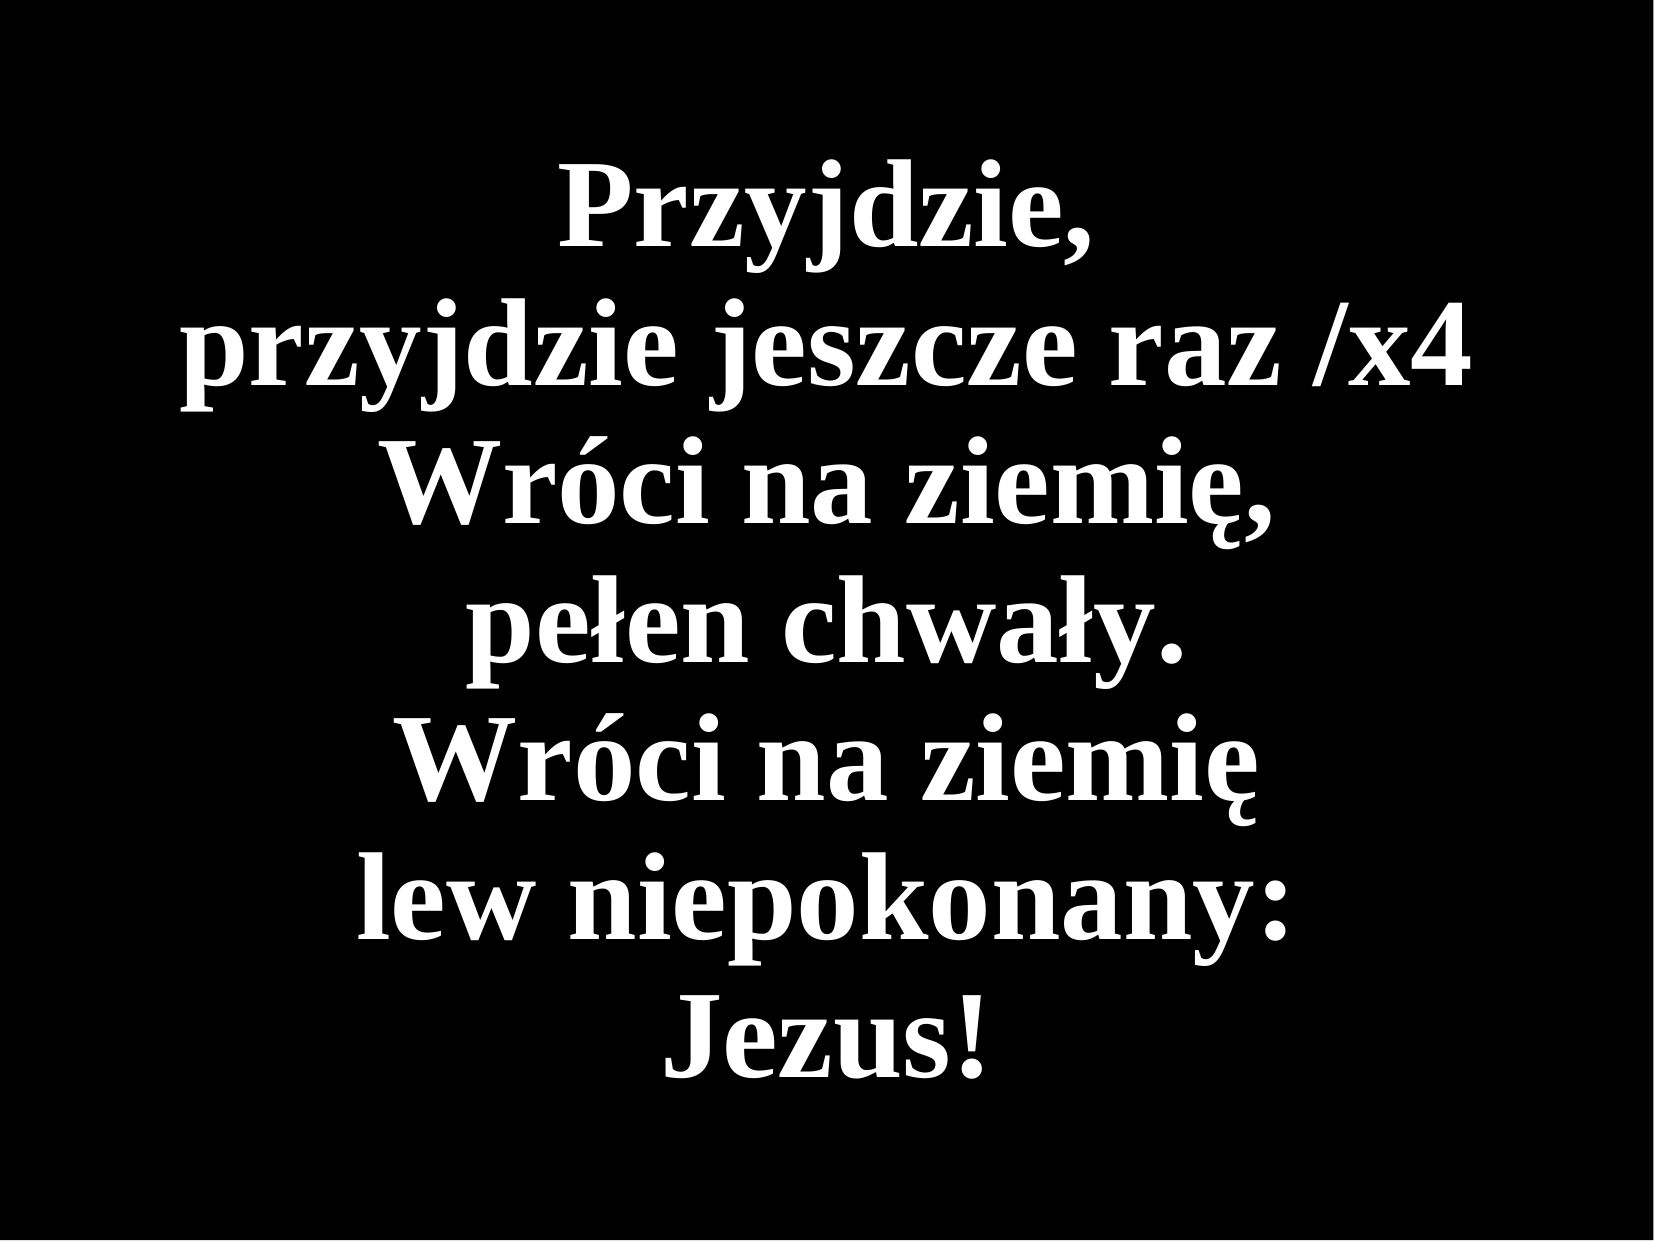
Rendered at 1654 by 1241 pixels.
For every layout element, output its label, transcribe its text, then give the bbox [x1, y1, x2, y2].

title Przyjdzie, przyjdzie jeszcze raz /x4 Wróci na ziemię, pełen chwały. Wróci na ziemię lew niepokonany: Jezus! [0, 0, 1654, 1241]
